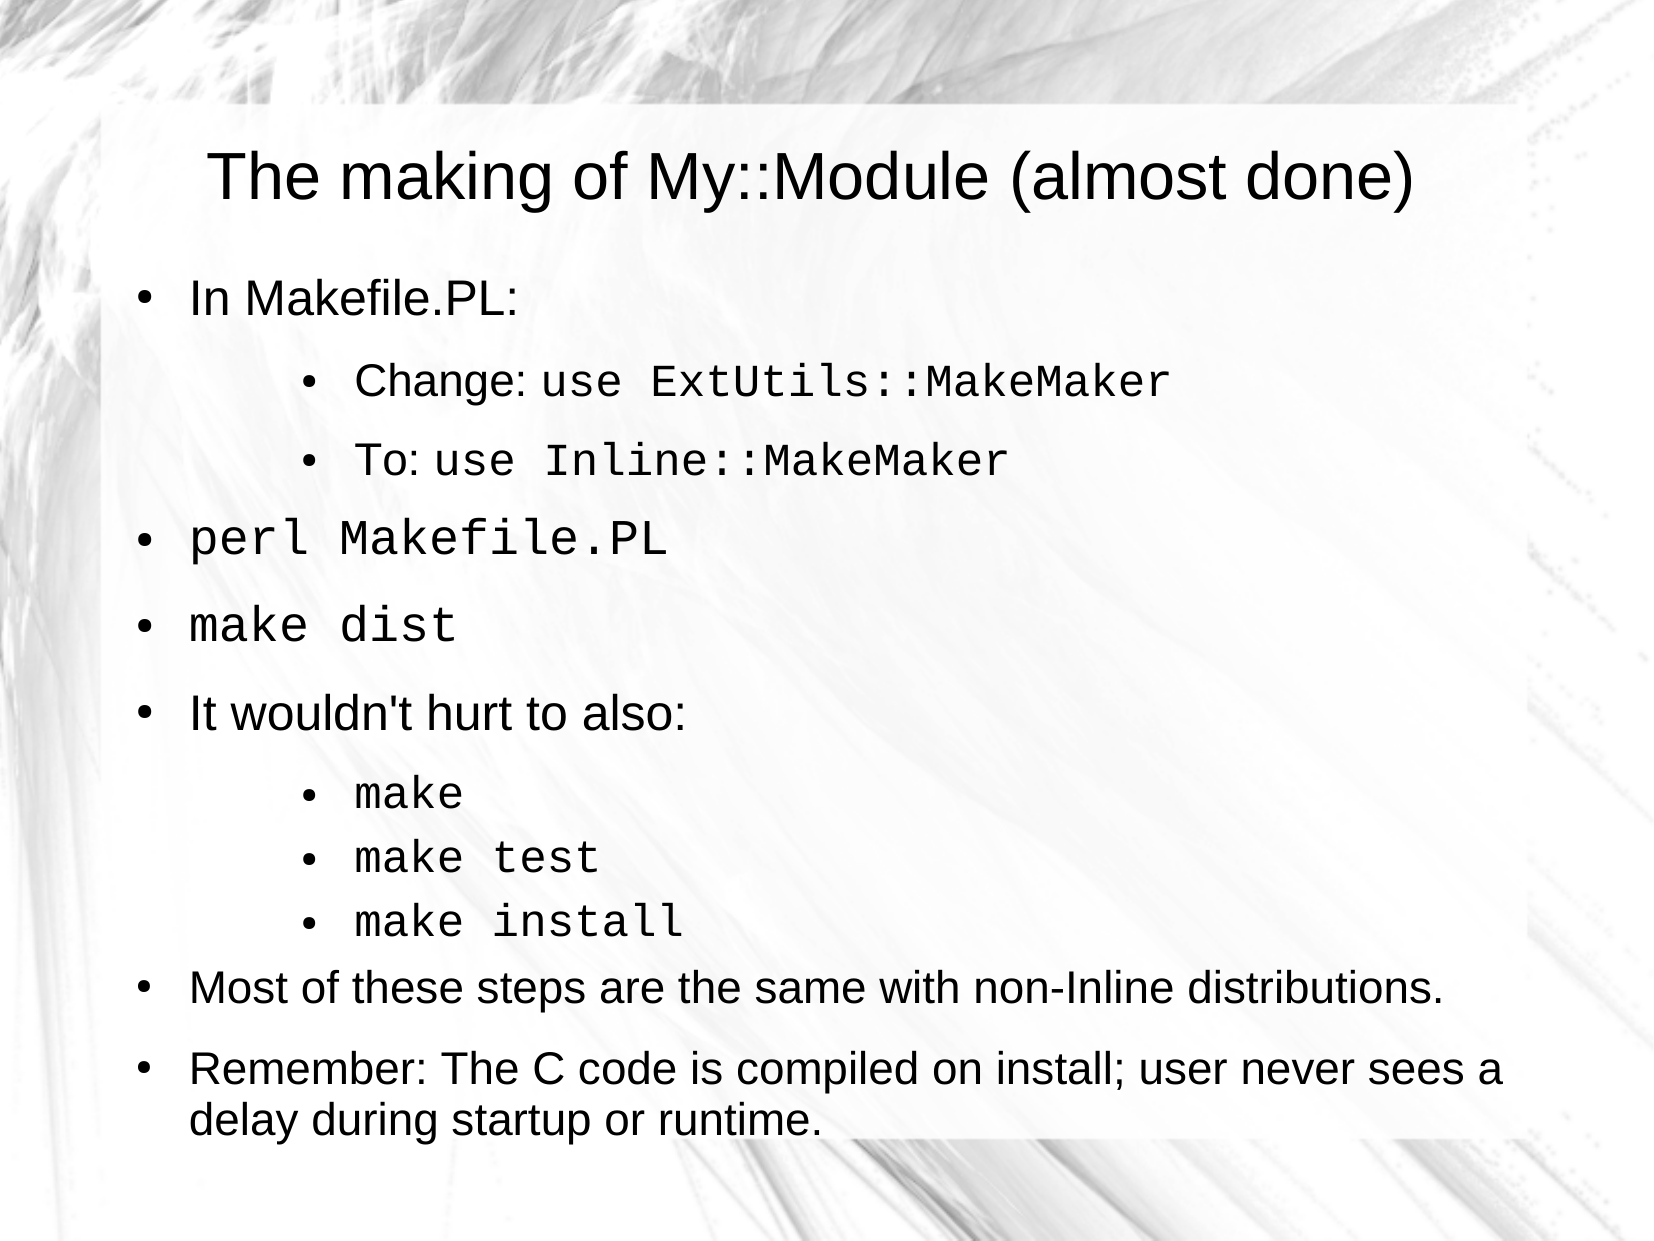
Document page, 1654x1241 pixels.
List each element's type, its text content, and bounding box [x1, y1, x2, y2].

list In Makefile.PL: Change: use ExtUtils::MakeMaker To: use Inline::MakeMaker perl Makefile.PL make dist It wouldn't hurt to also: make make test make install Most of these steps are the same with non-Inline distributions. Remember: The C code is compiled on install; user never sees a delay during startup or runtime. [118, 270, 1571, 1139]
picture [0, 0, 1654, 1241]
title The making of My::Module (almost done) [118, 112, 1506, 241]
